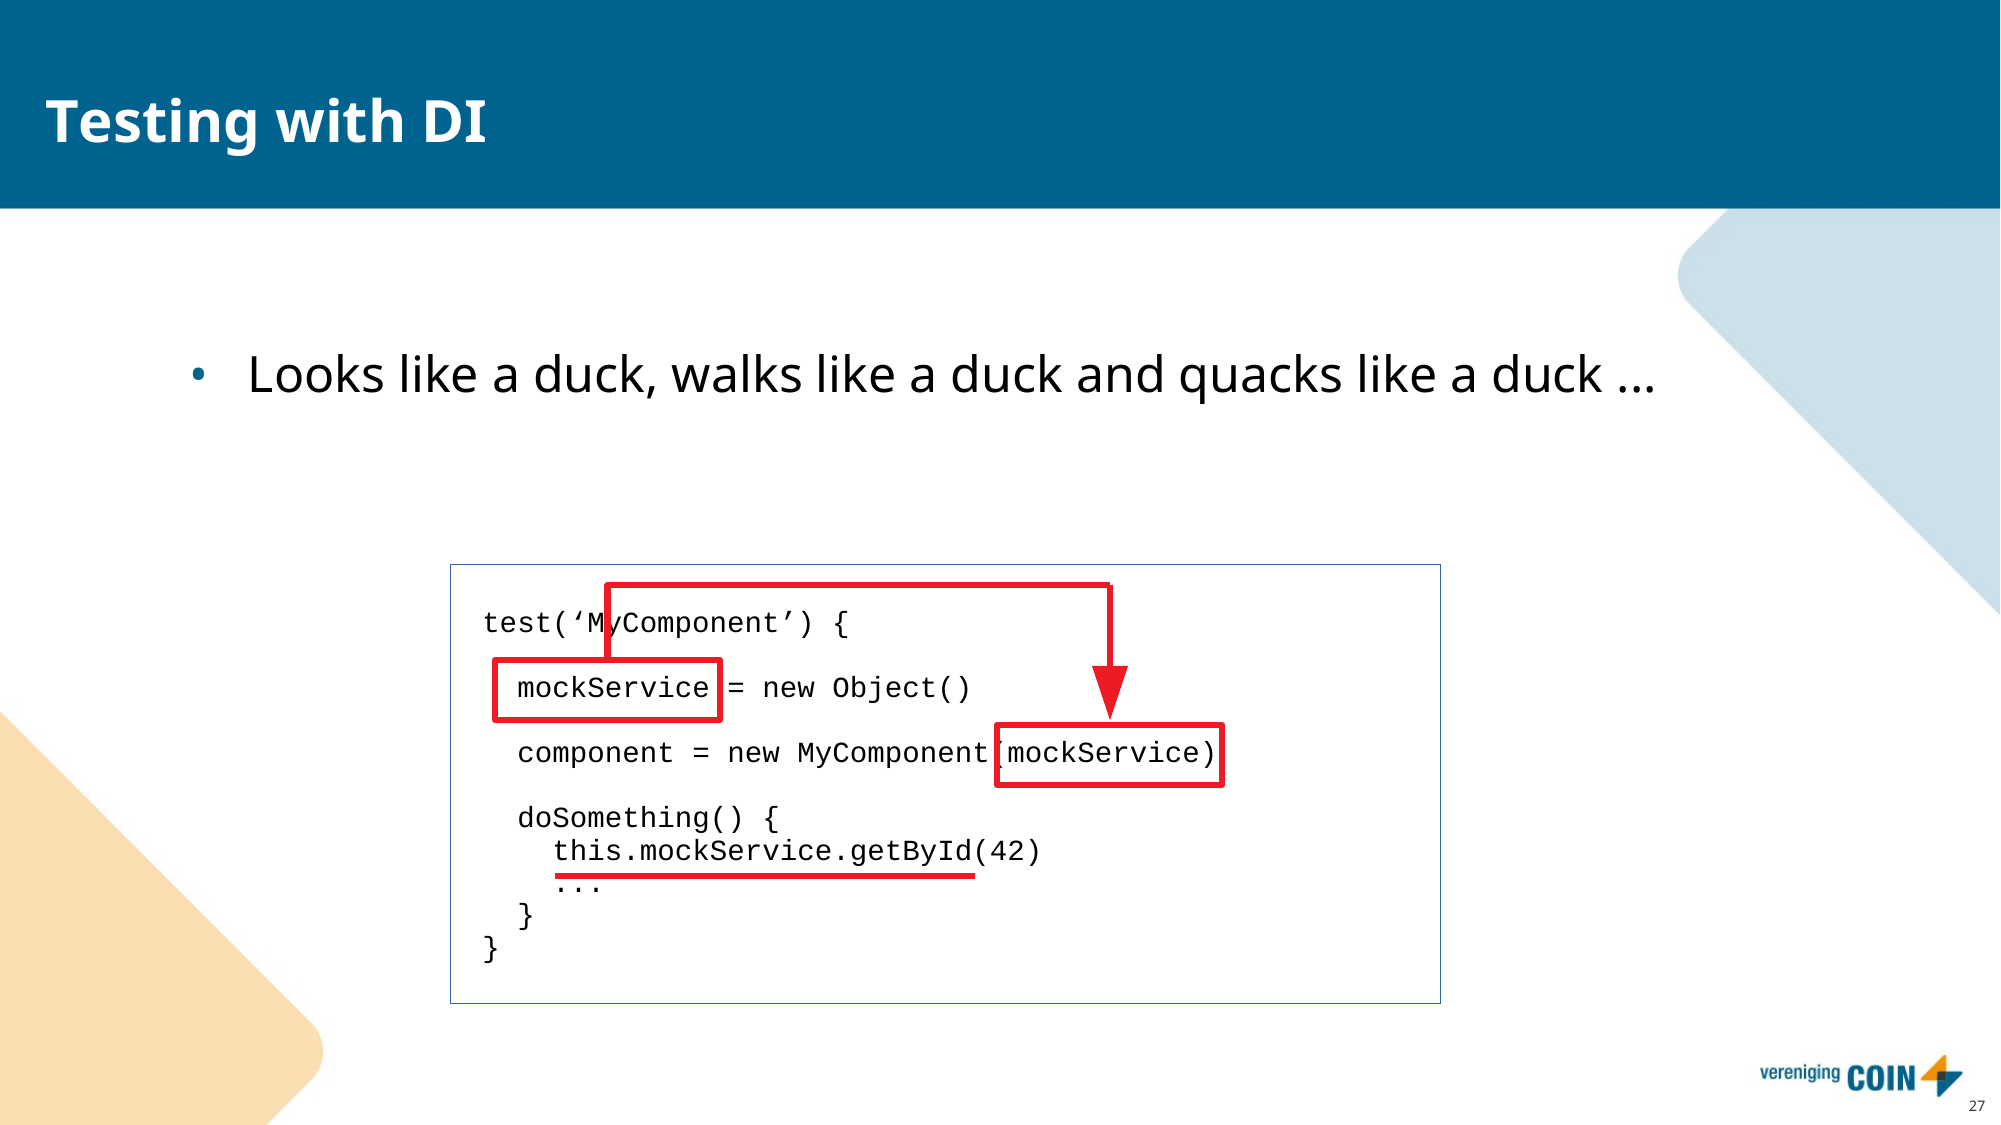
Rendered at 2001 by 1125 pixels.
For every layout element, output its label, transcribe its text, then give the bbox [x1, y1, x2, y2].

picture [0, 208, 2001, 1125]
text_box Looks like a duck, walks like a duck and quacks like a duck ... [174, 305, 1840, 555]
text_box test(‘MyComponent’) { mockService = new Object() component = new MyComponent(mockService) doSomething() { this.mockService.getById(42) ... } } [450, 564, 1441, 1004]
text_box Testing with DI [30, 31, 1969, 162]
